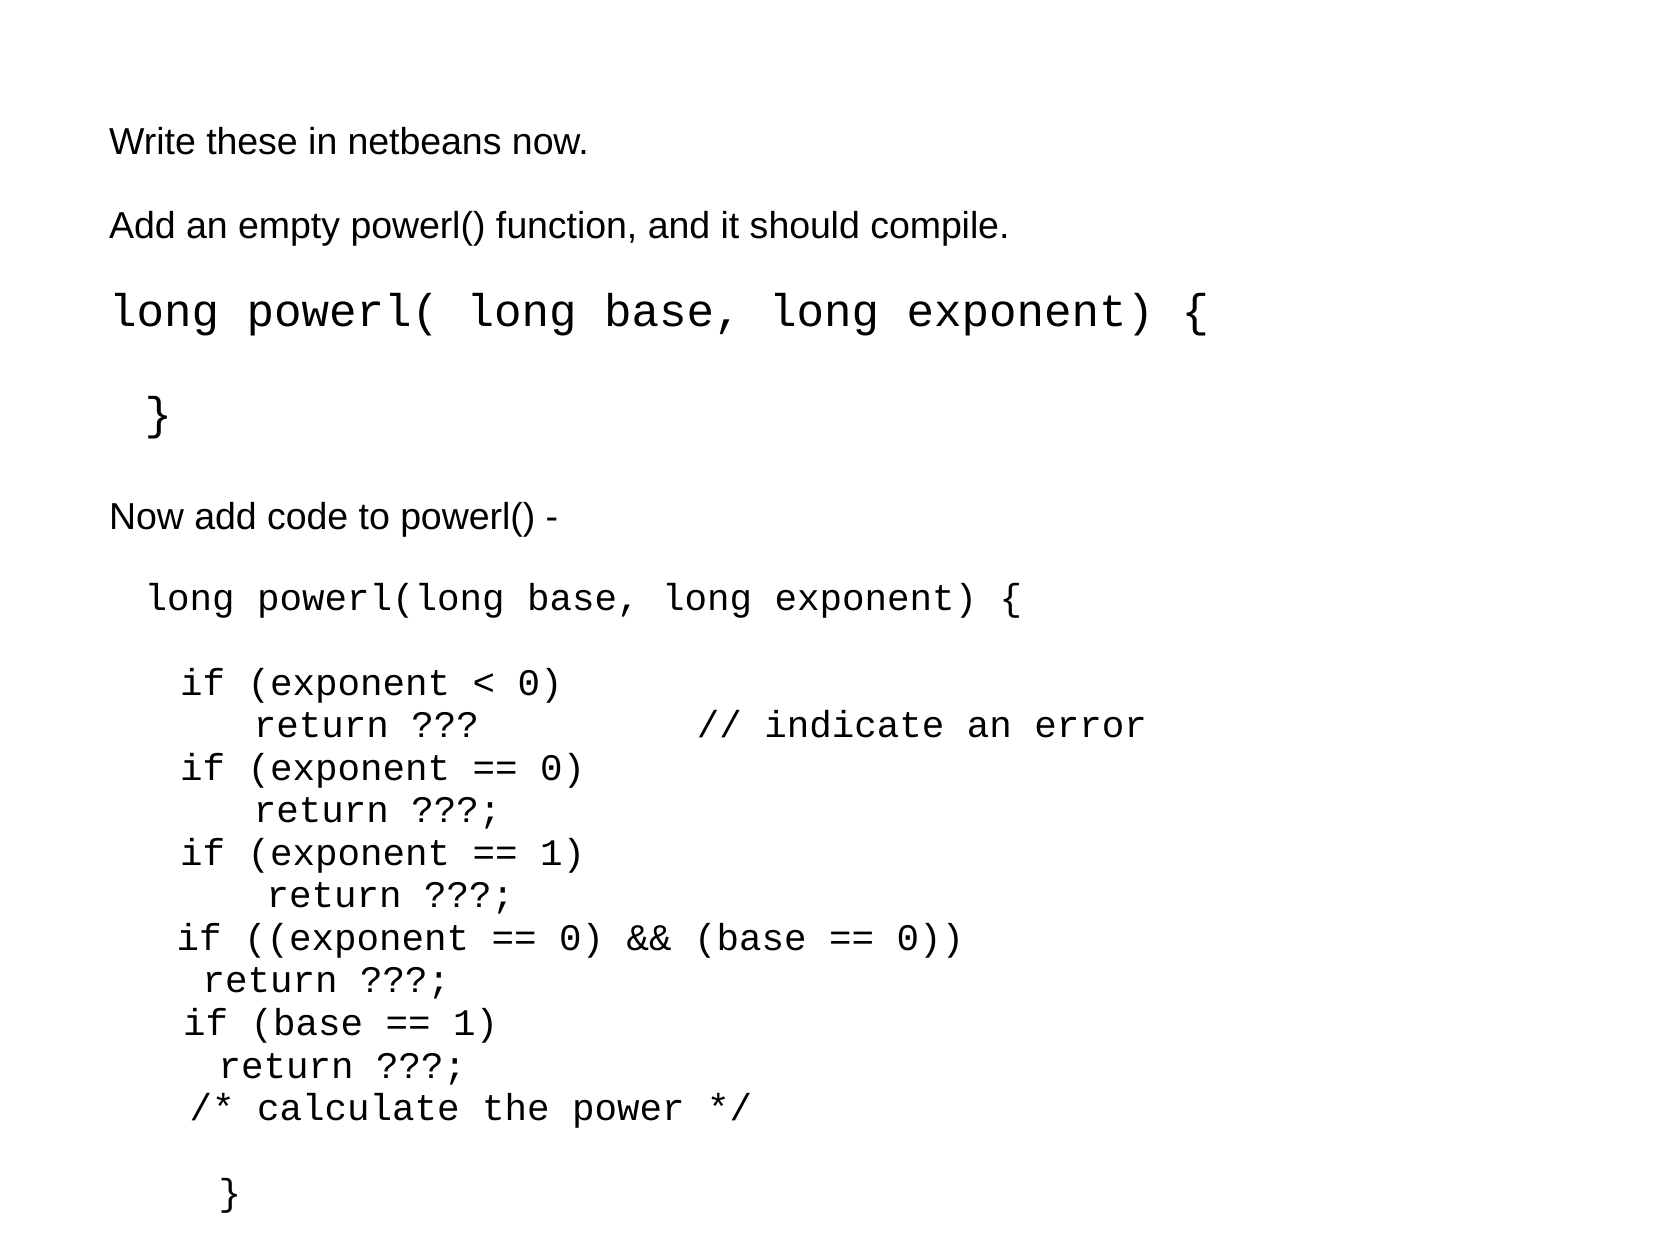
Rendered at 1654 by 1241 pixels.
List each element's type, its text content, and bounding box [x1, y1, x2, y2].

text_box Write these in netbeans now. Add an empty powerl() function, and it should compile. long powerl( long base, long exponent) { } Now add code to powerl() - long powerl(long base, long exponent) { if (exponent < 0) return ??? // indicate an error if (exponent == 0) return ???; if (exponent == 1) return ???; if ((exponent == 0) && (base == 0)) return ???; if (base == 1) return ???; /* calculate the power */ } [94, 70, 1548, 1230]
